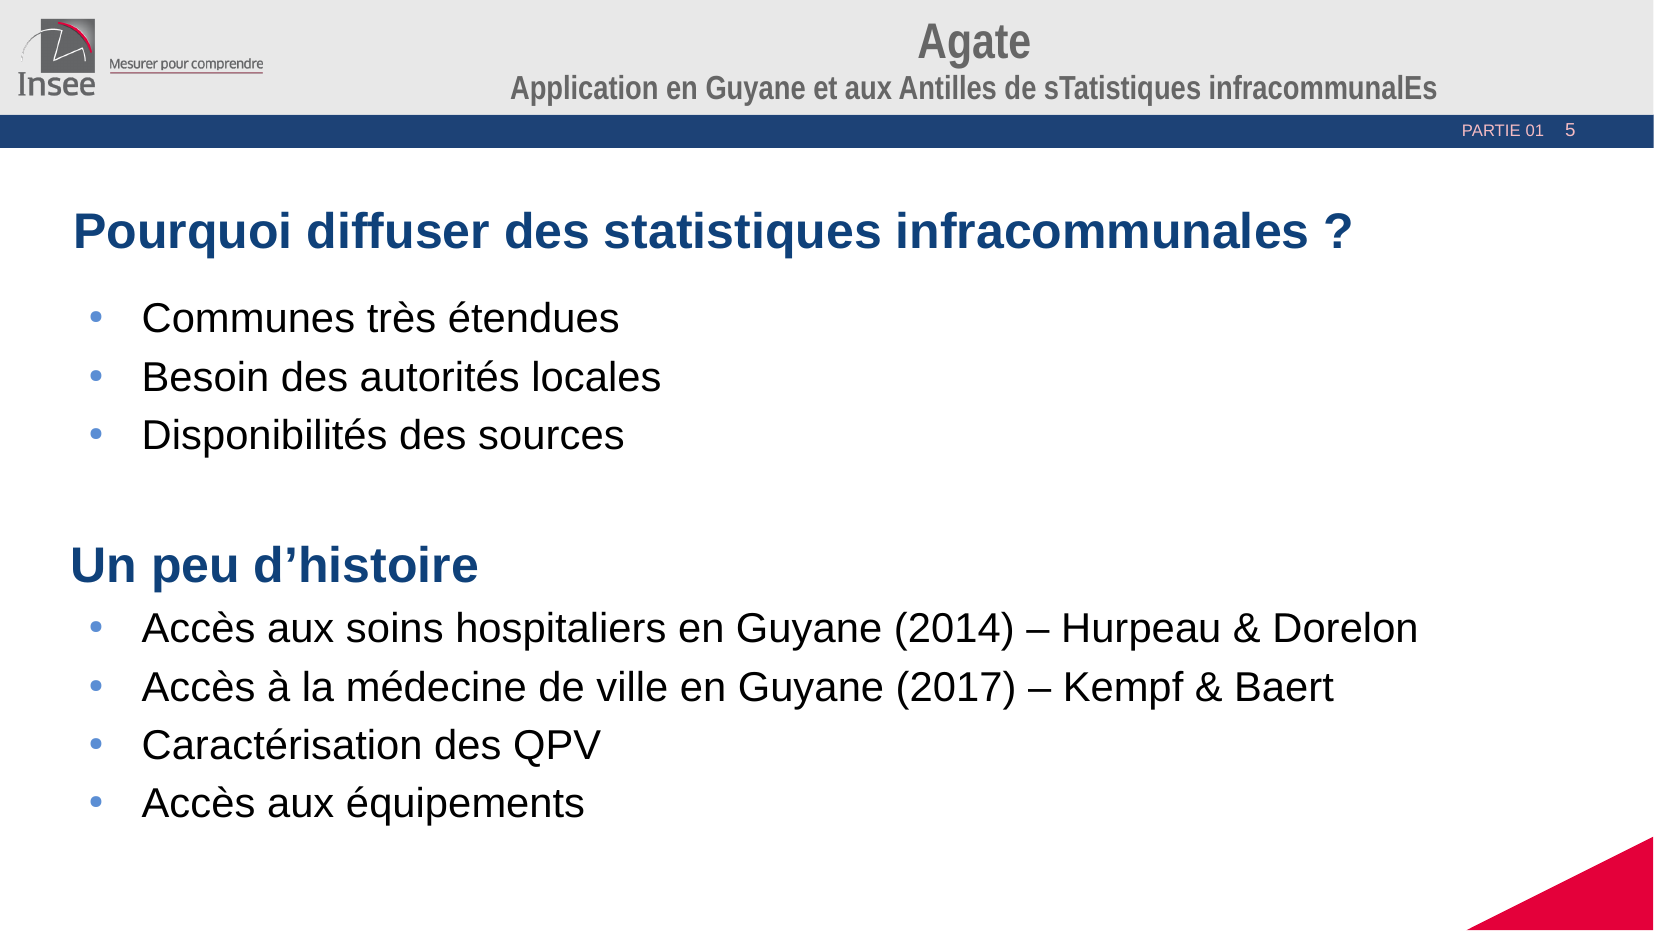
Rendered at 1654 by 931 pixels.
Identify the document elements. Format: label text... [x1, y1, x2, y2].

text_box PARTIE 01 [1311, 114, 1560, 148]
text_box Pourquoi diffuser des statistiques infracommunales ? [59, 196, 1607, 272]
list Communes très étendues Besoin des autorités locales Disponibilités des sources Un peu d’histoire Accès aux soins hospitaliers en Guyane (2014) – Hurpeau & Dorelon Accès à la médecine de ville en Guyane (2017) – Kempf & Baert Caractérisation des QPV Accès aux équipements [53, 295, 1601, 898]
picture [14, 0, 263, 99]
title Agate Application en Guyane et aux Antilles de sTatistiques infracommunalEs [295, 0, 1654, 119]
